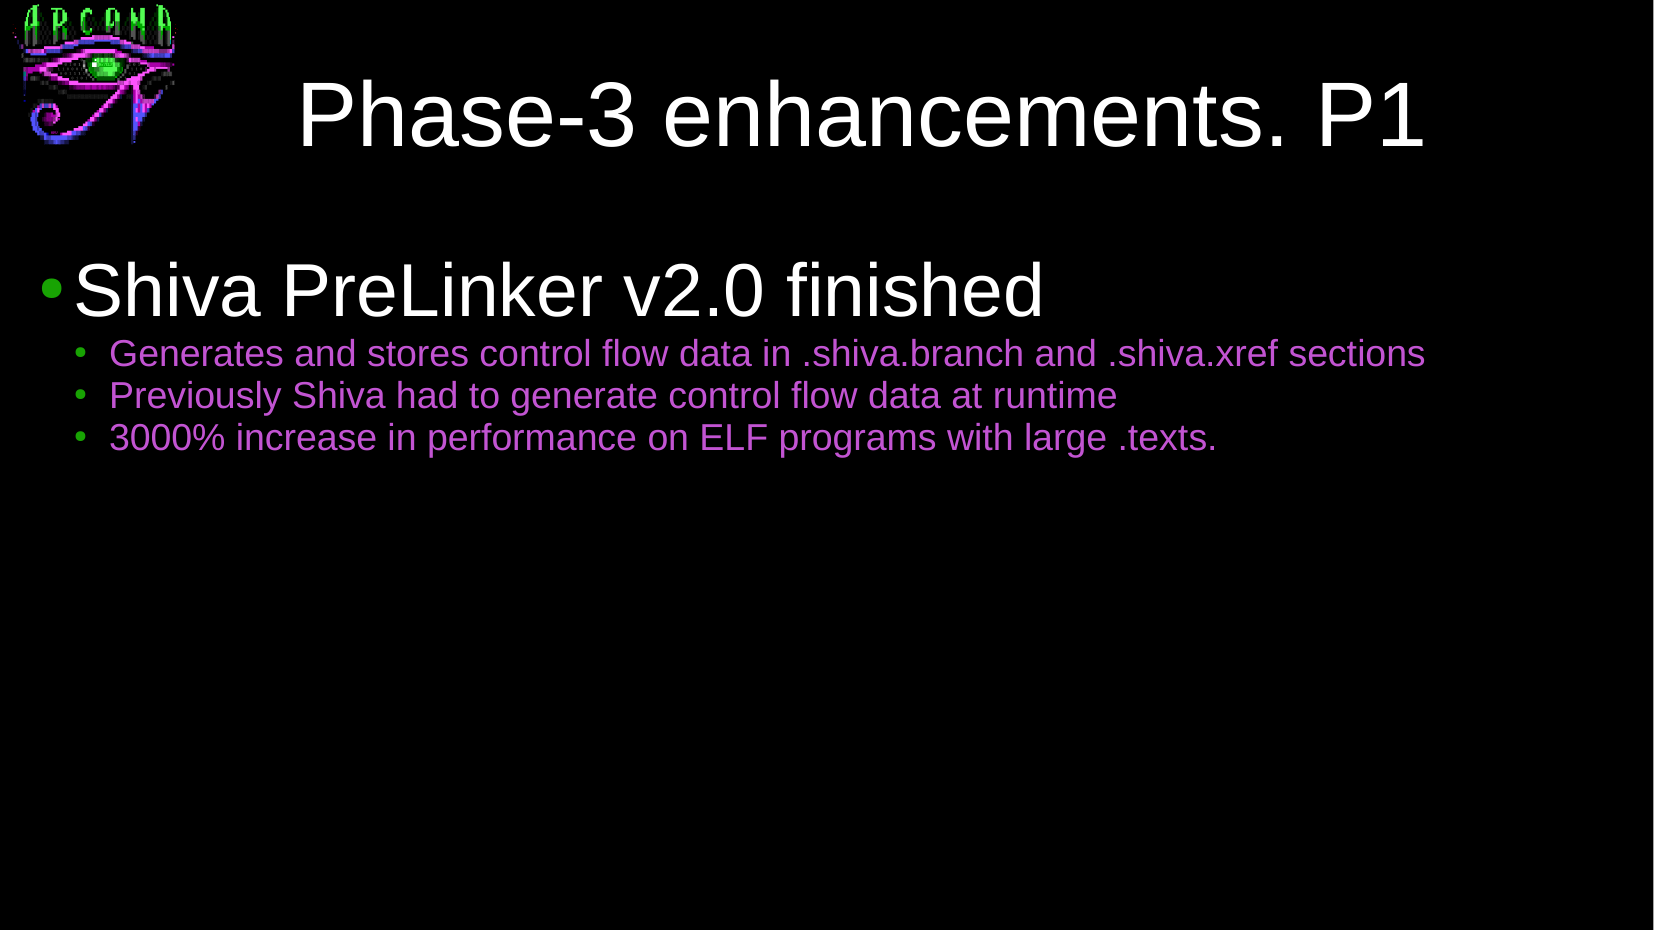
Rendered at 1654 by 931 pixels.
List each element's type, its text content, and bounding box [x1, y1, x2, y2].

picture [5, 1, 188, 151]
title Phase-3 enhancements. P1 [183, 22, 1542, 207]
text_box Shiva PreLinker v2.0 finished Generates and stores control flow data in .shiva.branch and .shiva.xref sections Previously Shiva had to generate control flow data at runtime 3000% increase in performance on ELF programs with large .texts. [23, 241, 1654, 550]
